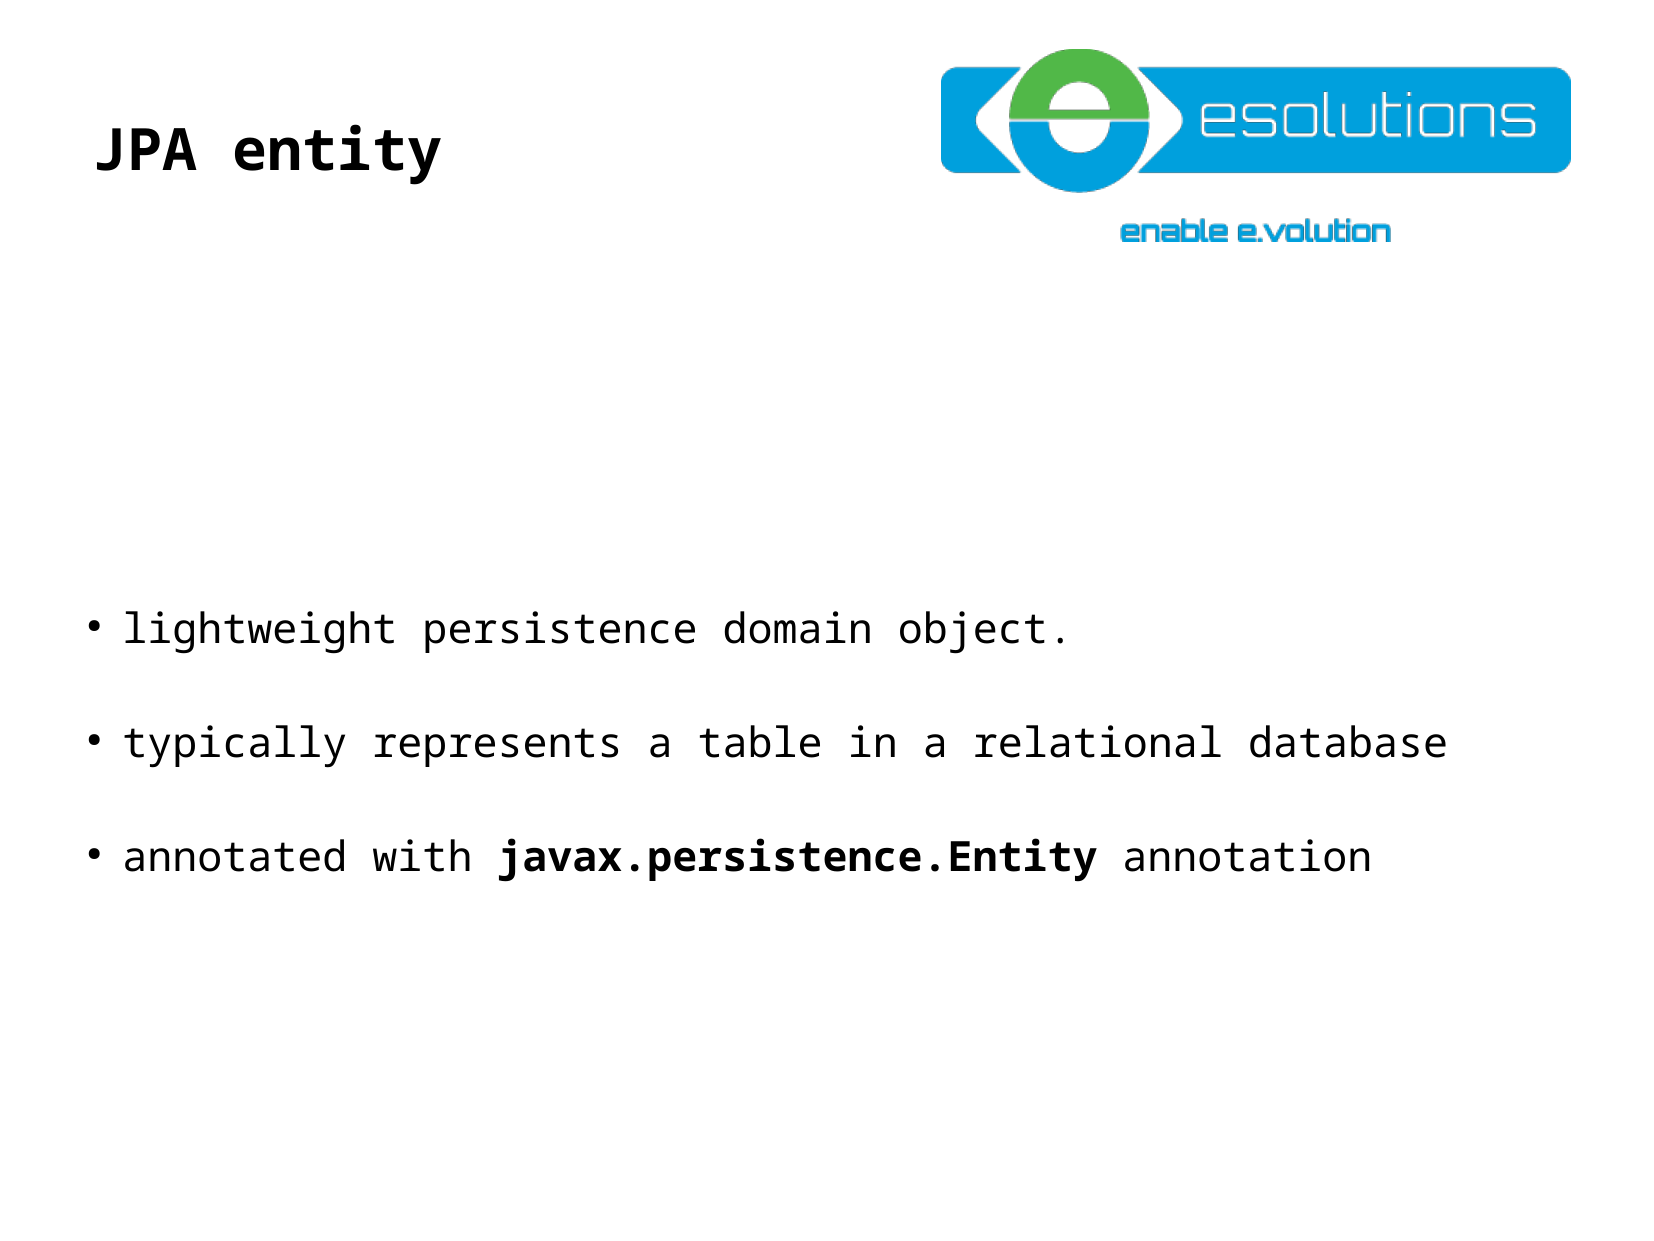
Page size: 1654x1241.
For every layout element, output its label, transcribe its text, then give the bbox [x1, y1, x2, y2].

picture [1407, 104, 1411, 137]
picture [1290, 229, 1300, 238]
picture [1376, 229, 1386, 242]
picture [1201, 103, 1235, 137]
picture [1501, 103, 1535, 137]
picture [1338, 228, 1346, 238]
picture [941, 49, 1571, 242]
picture [1324, 92, 1335, 137]
picture [1186, 229, 1195, 238]
title JPA entity [93, 56, 917, 240]
picture [1356, 229, 1366, 238]
picture [1146, 229, 1155, 242]
picture [1382, 92, 1401, 137]
picture [1242, 103, 1276, 137]
picture [1283, 103, 1317, 137]
picture [1419, 103, 1454, 137]
text_box lightweight persistence domain object. typically represents a table in a relational database annotated with javax.persistence.Entity annotation [86, 270, 1576, 1211]
title [82, 49, 1571, 257]
picture [1460, 103, 1494, 137]
picture [1277, 227, 1287, 242]
picture [1342, 103, 1376, 137]
